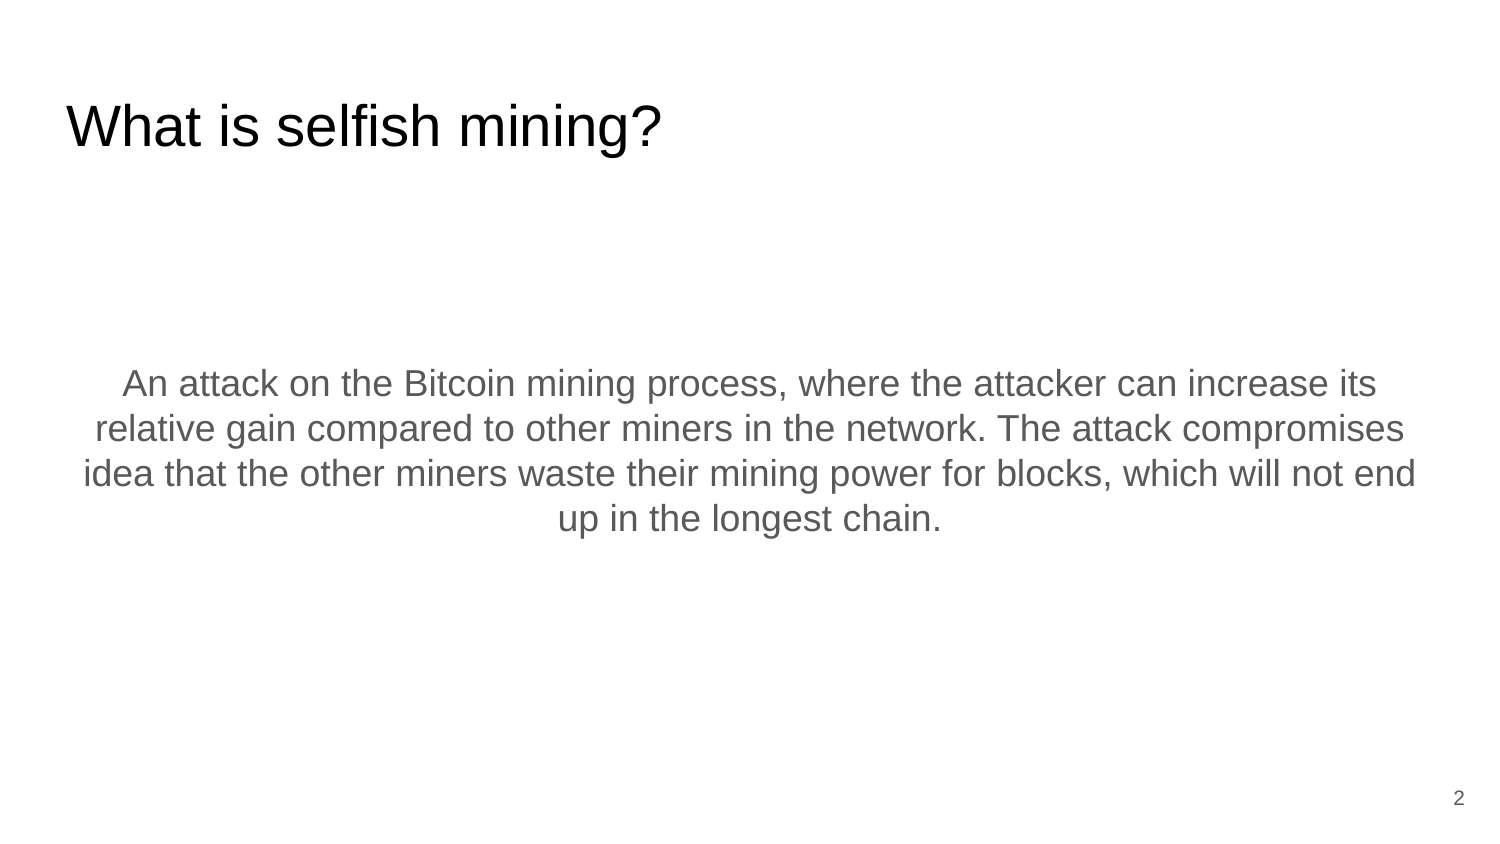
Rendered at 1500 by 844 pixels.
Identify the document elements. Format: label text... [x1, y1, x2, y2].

list An attack on the Bitcoin mining process, where the attacker can increase its relative gain compared to other miners in the network. The attack compromises idea that the other miners waste their mining power for blocks, which will not end up in the longest chain. [51, 265, 1449, 827]
title What is selfish mining? [51, 72, 1449, 167]
